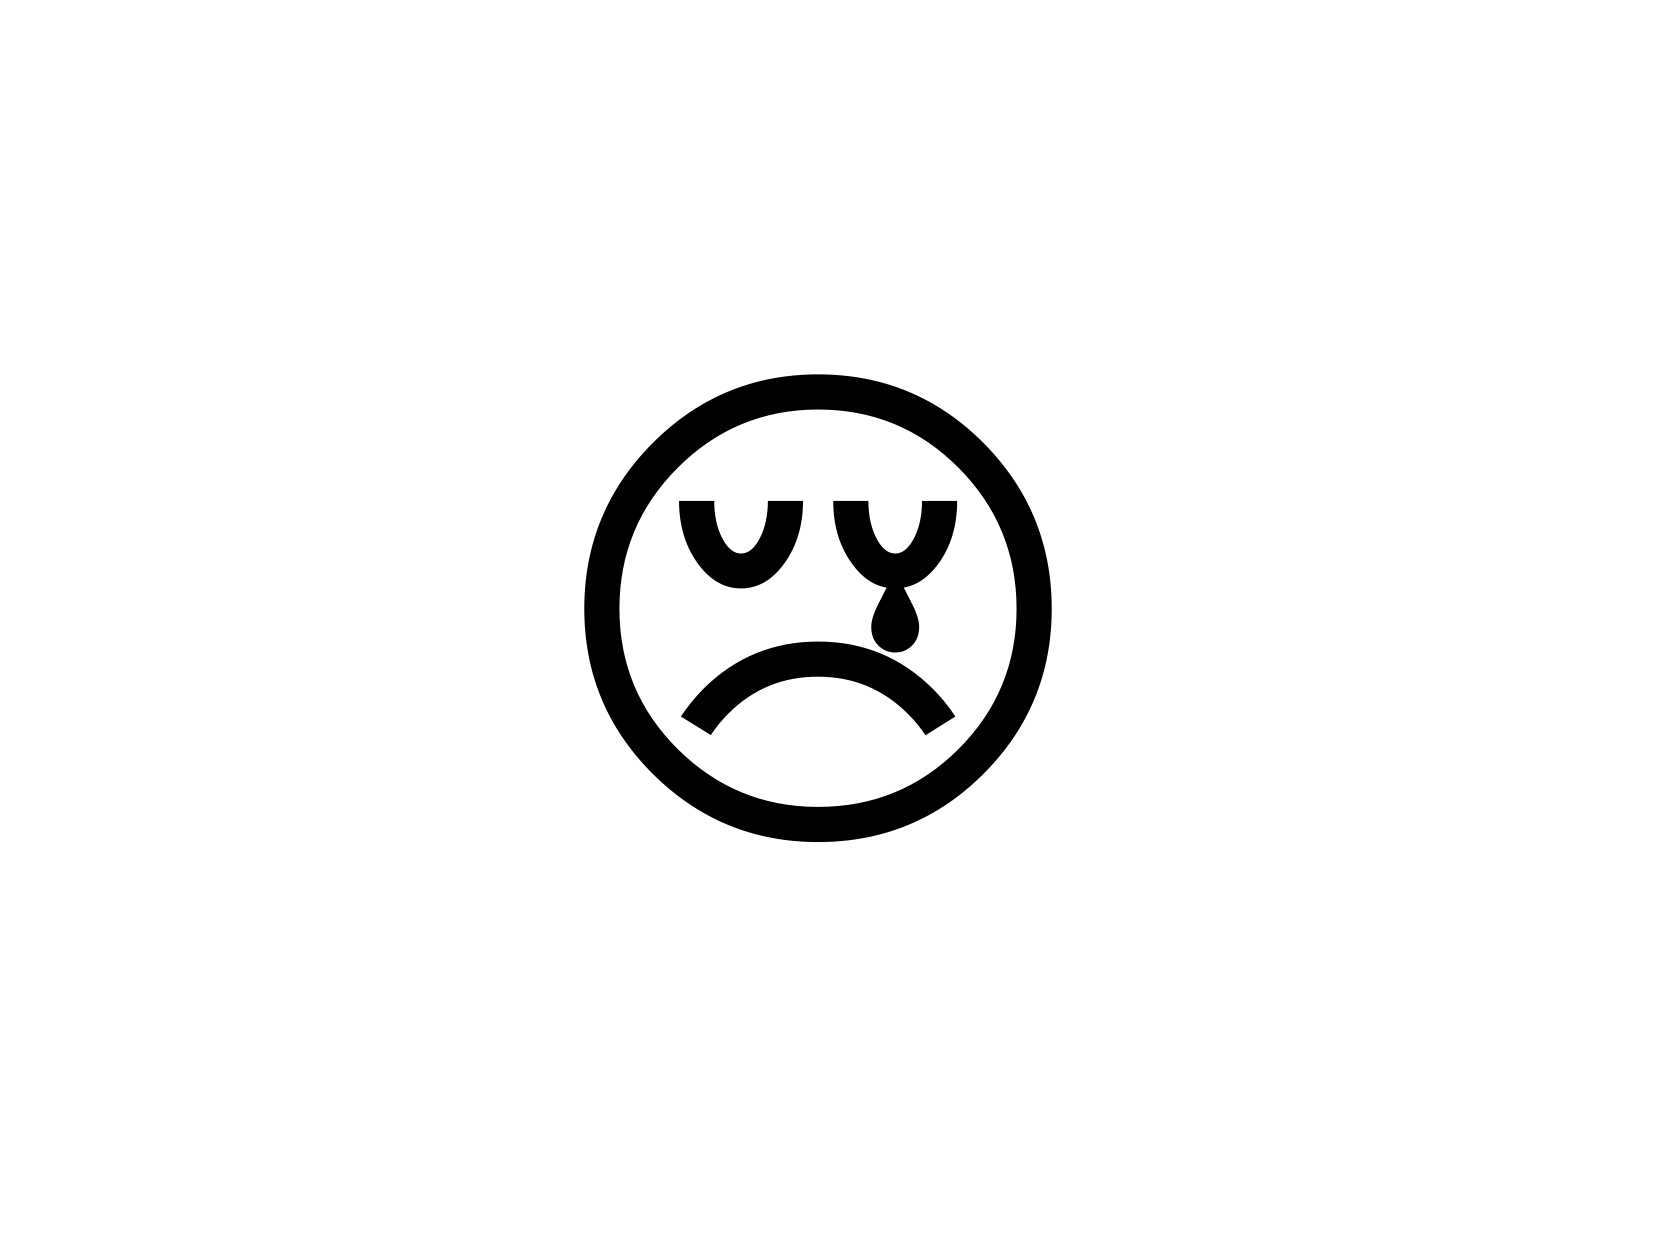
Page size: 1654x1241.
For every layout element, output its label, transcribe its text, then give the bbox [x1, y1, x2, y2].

title 😢 [74, 308, 1563, 930]
